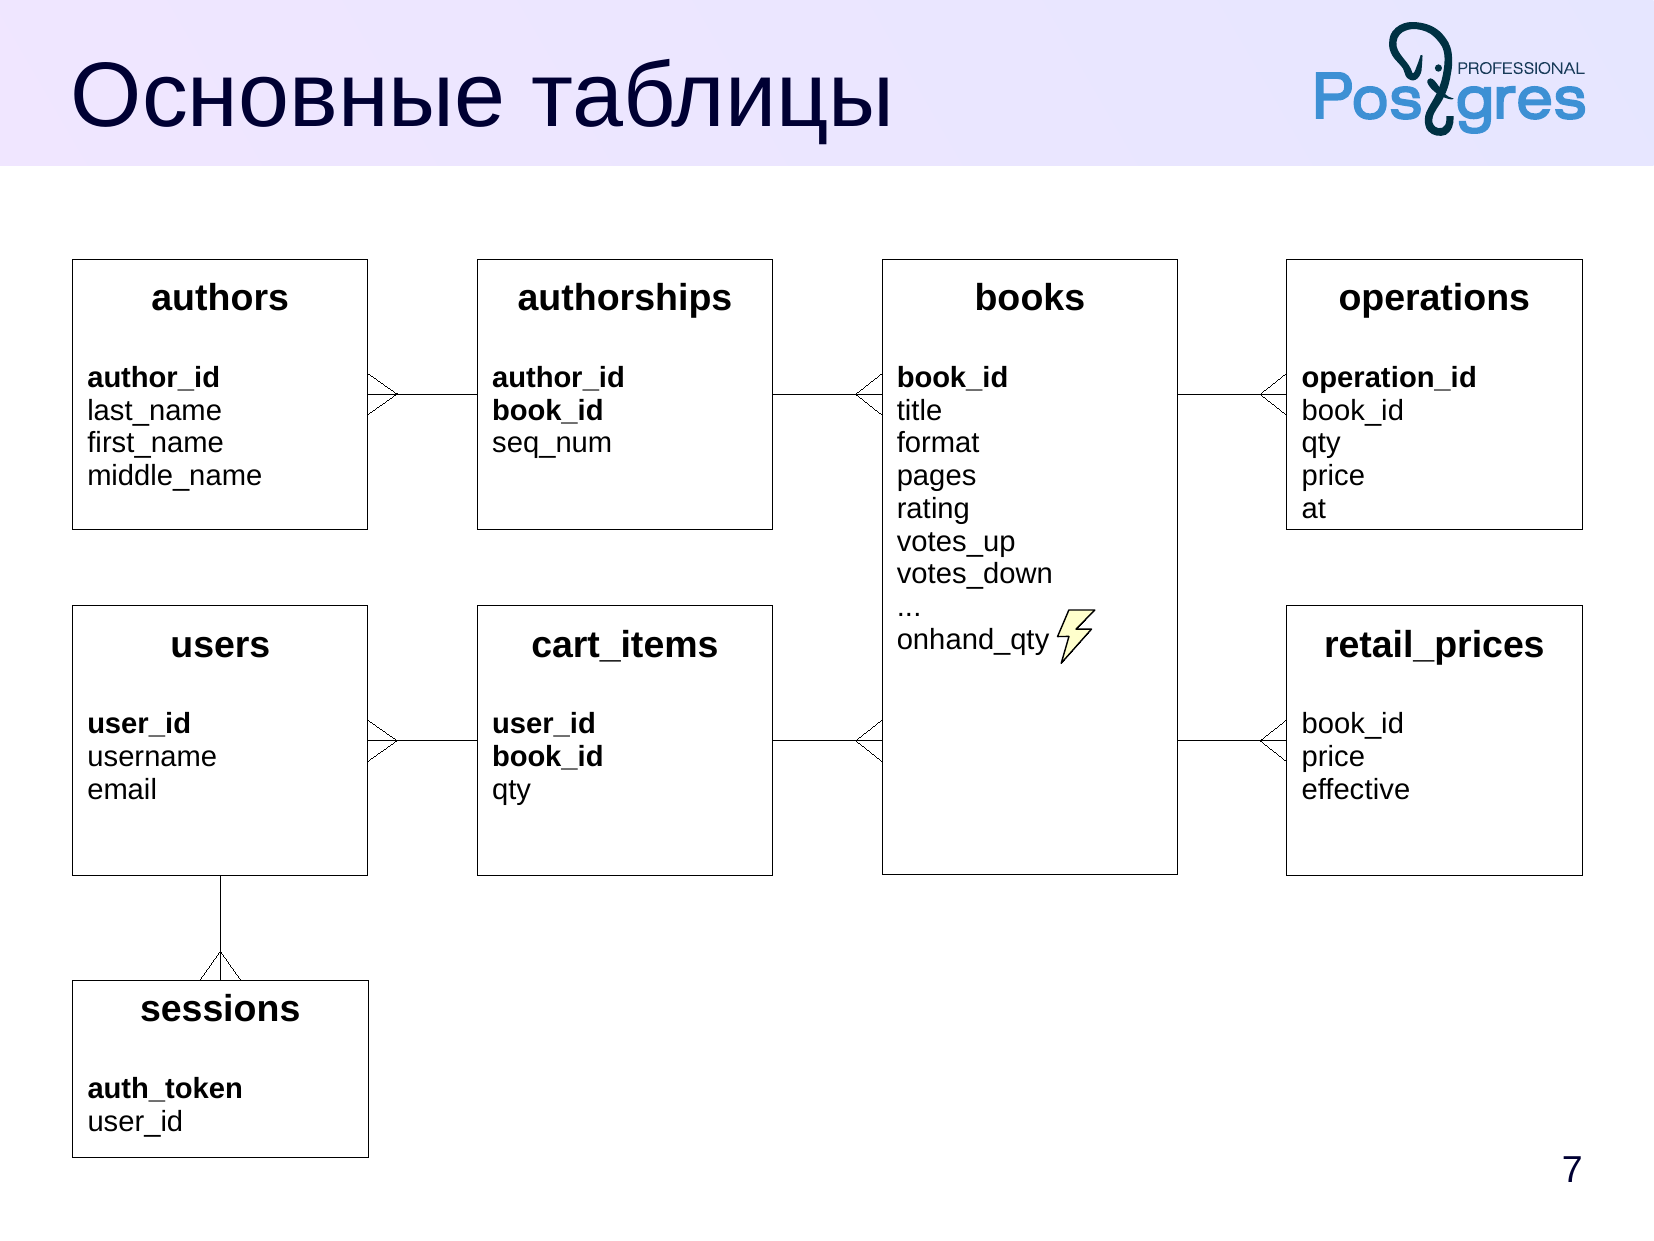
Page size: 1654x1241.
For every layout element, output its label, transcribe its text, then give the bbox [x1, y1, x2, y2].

text_box cart_items user_id book_id qty [477, 605, 773, 876]
text_box books book_id title format pages rating votes_up votes_down ... onhand_qty [882, 259, 1178, 875]
text_box [1057, 610, 1095, 664]
text_box retail_prices book_id price effective [1286, 605, 1583, 876]
text_box sessions auth_token user_id [72, 980, 369, 1158]
text_box users user_id username email [72, 605, 368, 876]
title Основные таблицы [70, 43, 1241, 147]
text_box authorships author_id book_id seq_num [477, 259, 773, 530]
text_box authors author_id last_name first_name middle_name [72, 259, 368, 530]
text_box operations operation_id book_id qty price at [1286, 259, 1583, 530]
